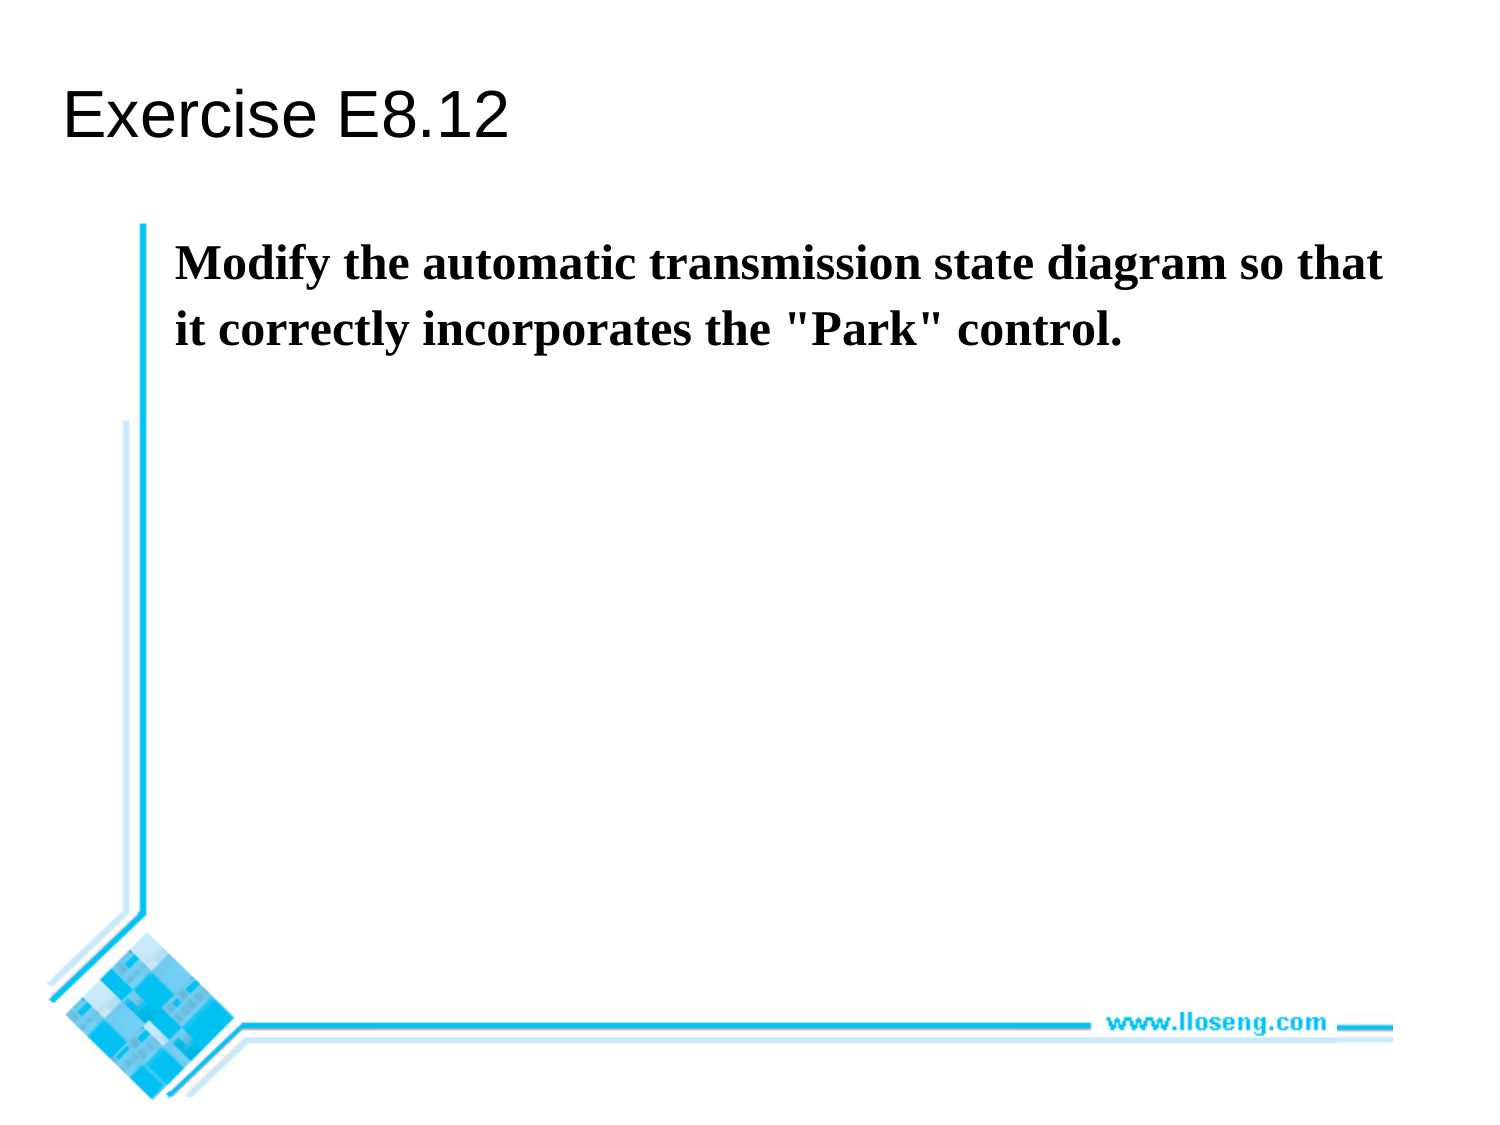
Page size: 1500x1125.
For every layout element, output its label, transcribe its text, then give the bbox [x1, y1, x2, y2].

list Modify the automatic transmission state diagram so that it correctly incorporates the "Park" control. [174, 224, 1413, 1013]
title Exercise E8.12 [62, 37, 1413, 188]
picture [35, 212, 1393, 1102]
